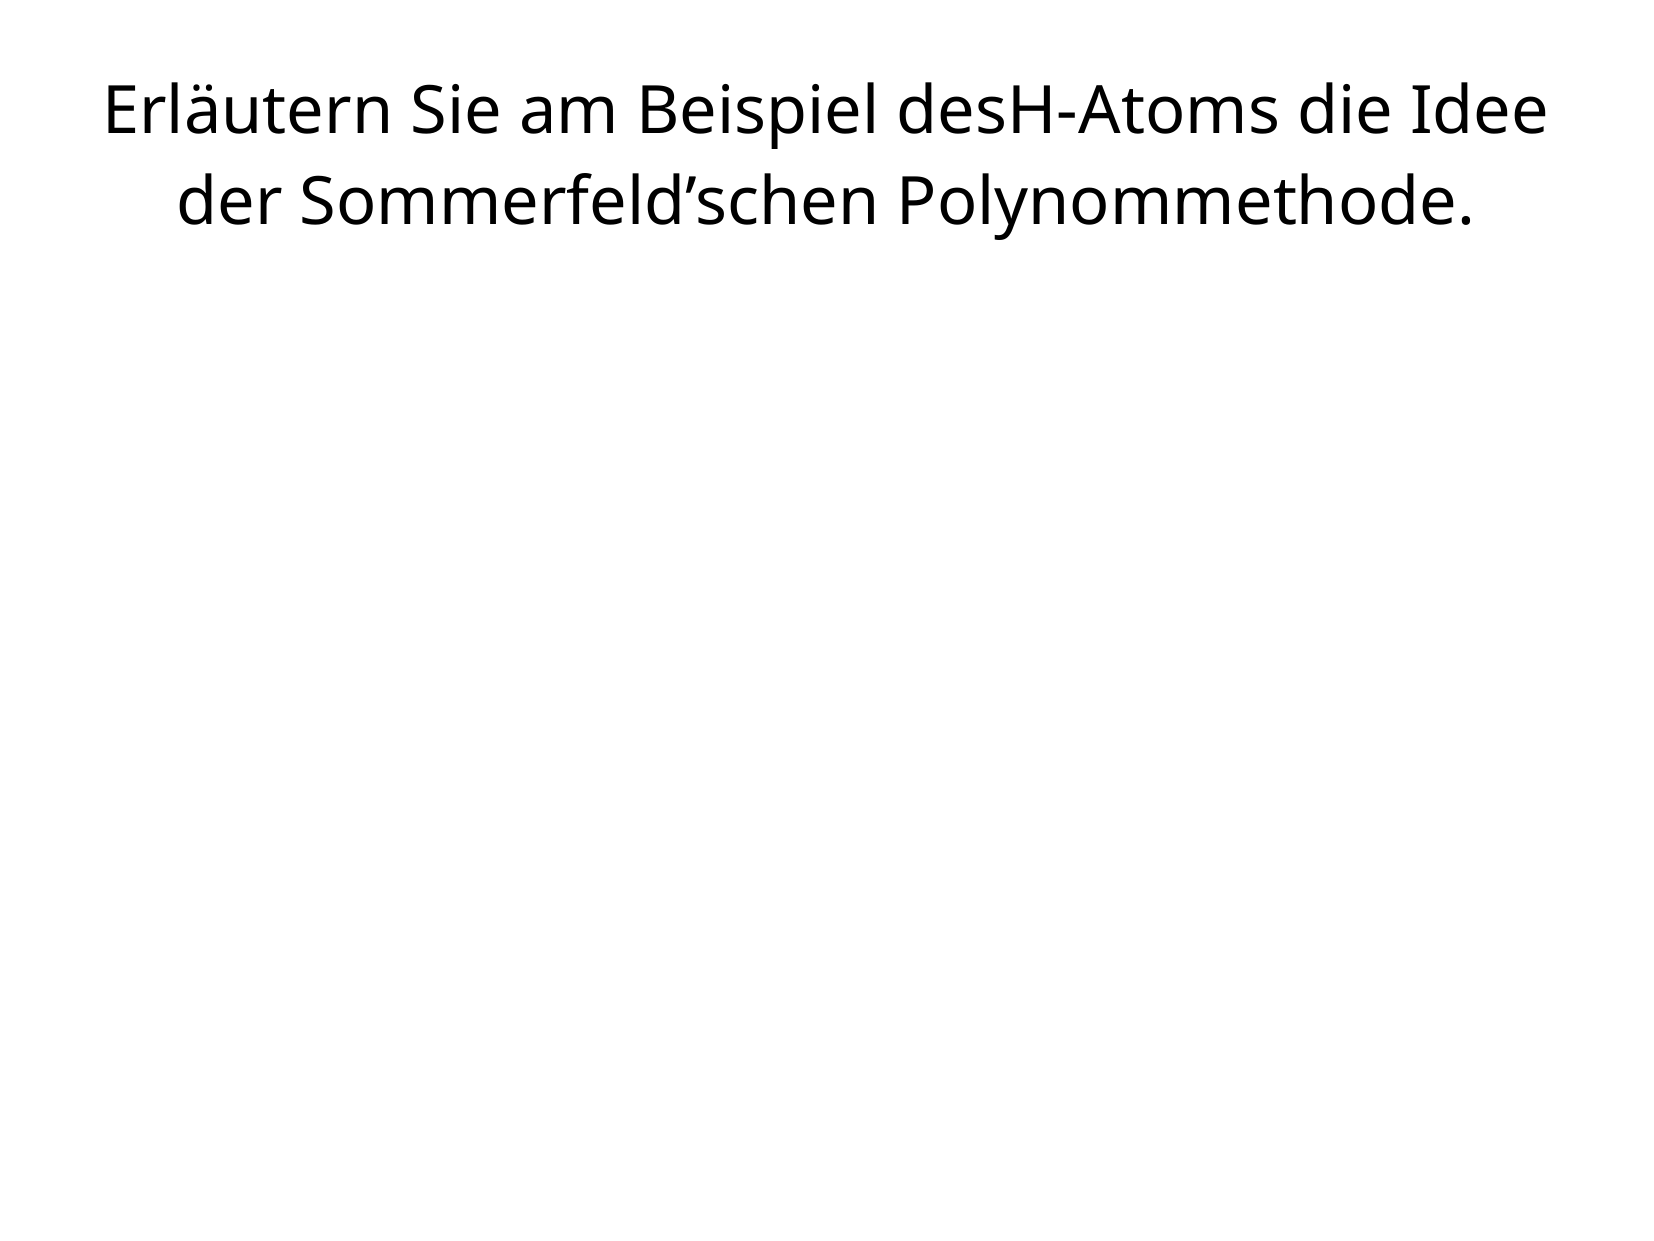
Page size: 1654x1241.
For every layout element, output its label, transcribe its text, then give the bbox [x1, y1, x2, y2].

title Erläutern Sie am Beispiel desH-Atoms die Idee der Sommerfeld’schen Polynommethode. [82, 49, 1571, 257]
